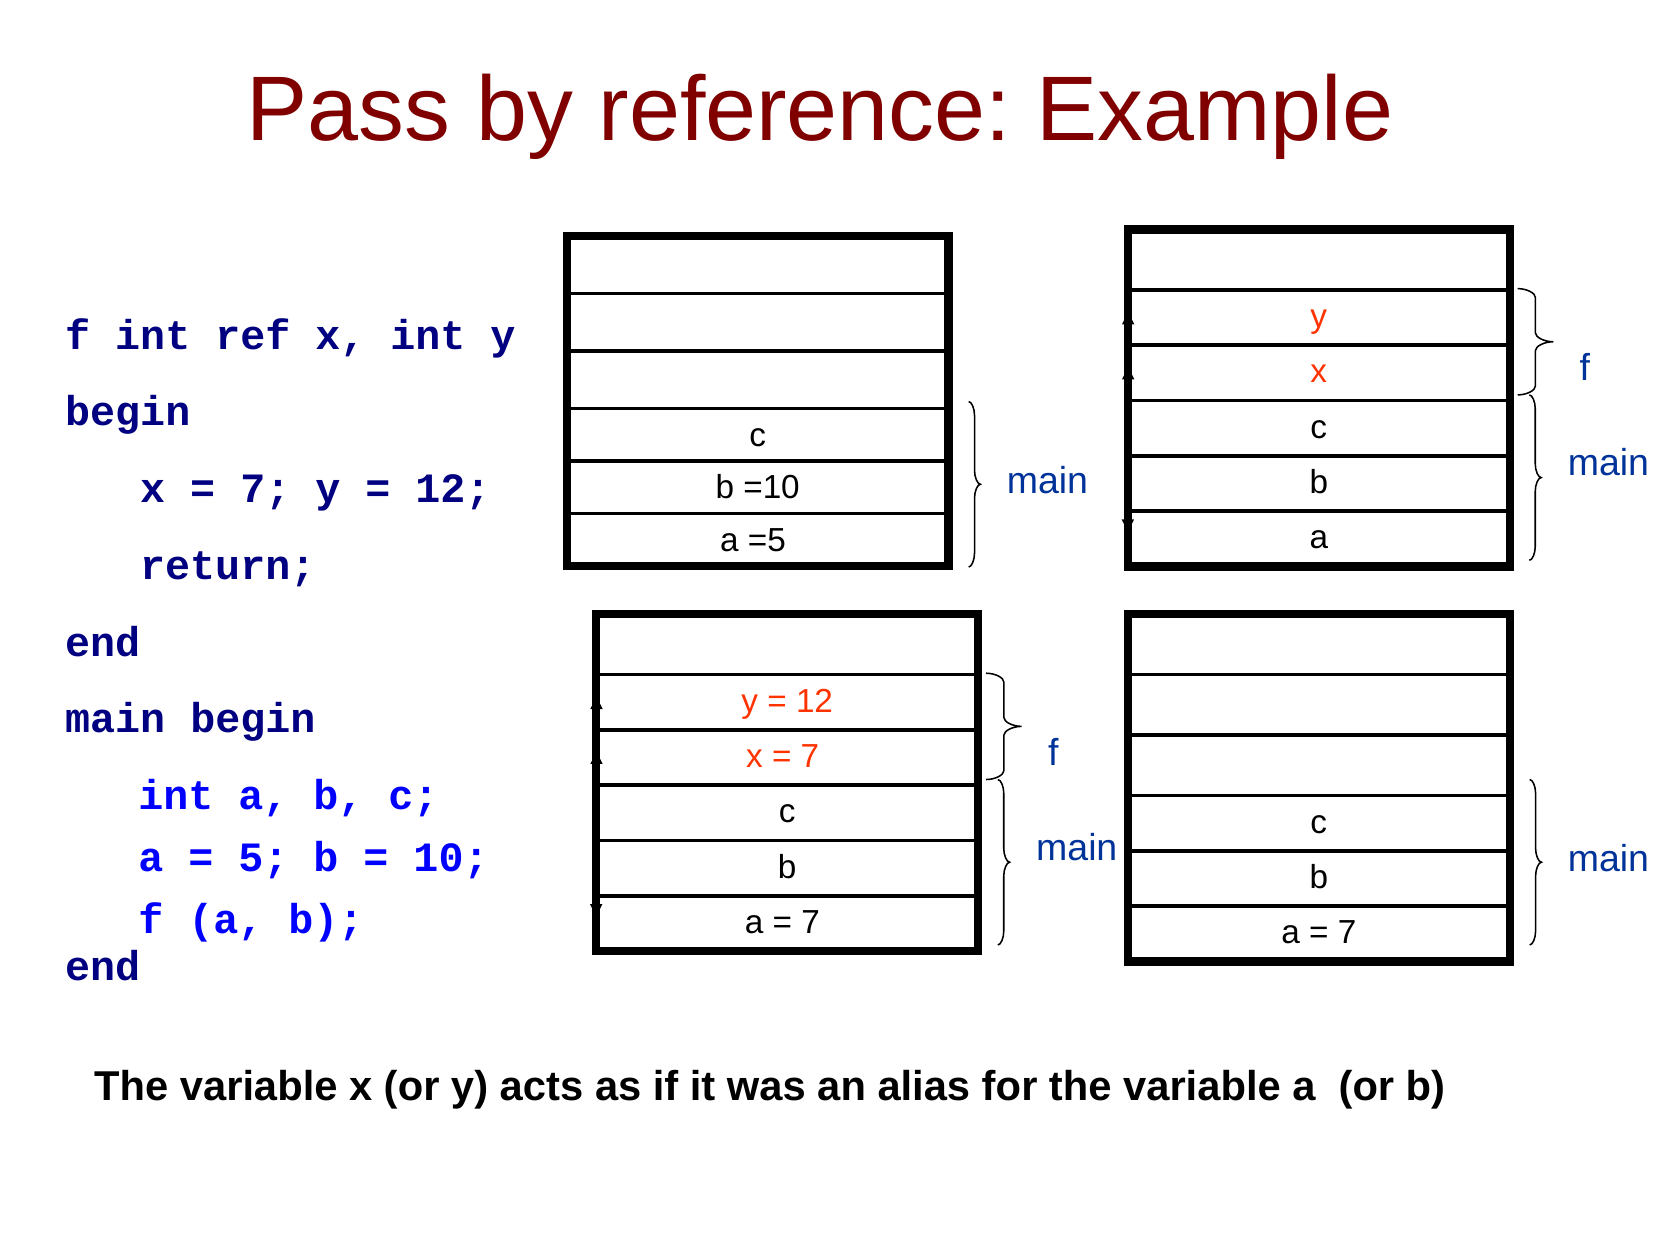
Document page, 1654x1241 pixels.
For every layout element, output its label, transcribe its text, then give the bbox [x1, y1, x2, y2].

text_box main [992, 448, 1123, 510]
table_cell a = 7 [600, 898, 974, 947]
table_cell b [1132, 458, 1506, 509]
table_cell a =5 [571, 515, 944, 562]
table_cell b [1132, 853, 1506, 904]
text_box f [1564, 335, 1654, 397]
text_box The variable x (or y) acts as if it was an alias for the variable a (or b) [6, 1009, 1628, 1180]
table_cell y = 12 [600, 676, 974, 728]
list f int ref x, int y begin x = 7; y = 12; return; end main begin int a, b, c; a = 5; b = 10; f (a, b); end [65, 314, 619, 1009]
table_header [600, 618, 974, 673]
text_box main [1553, 826, 1654, 888]
table_cell c [1132, 797, 1506, 849]
table_header [1132, 618, 1506, 673]
table_cell [1132, 676, 1506, 733]
title Pass by reference: Example [76, 5, 1565, 213]
table_cell c [571, 410, 944, 459]
table_cell [571, 295, 944, 349]
table_cell [571, 353, 944, 407]
table_cell a [1132, 513, 1506, 562]
table_cell c [600, 787, 974, 839]
text_box main [1021, 814, 1124, 876]
text_box f [1033, 720, 1124, 781]
table_header [571, 240, 944, 292]
table_cell b =10 [571, 463, 944, 512]
table_cell a = 7 [1132, 908, 1506, 957]
table_cell y [1132, 292, 1506, 343]
table_cell x = 7 [600, 732, 974, 783]
table_cell [1132, 737, 1506, 794]
table_cell b [600, 842, 974, 894]
text_box main [1553, 430, 1654, 491]
table_header [1132, 234, 1506, 288]
table_cell x [1132, 347, 1506, 399]
table_cell c [1132, 402, 1506, 454]
